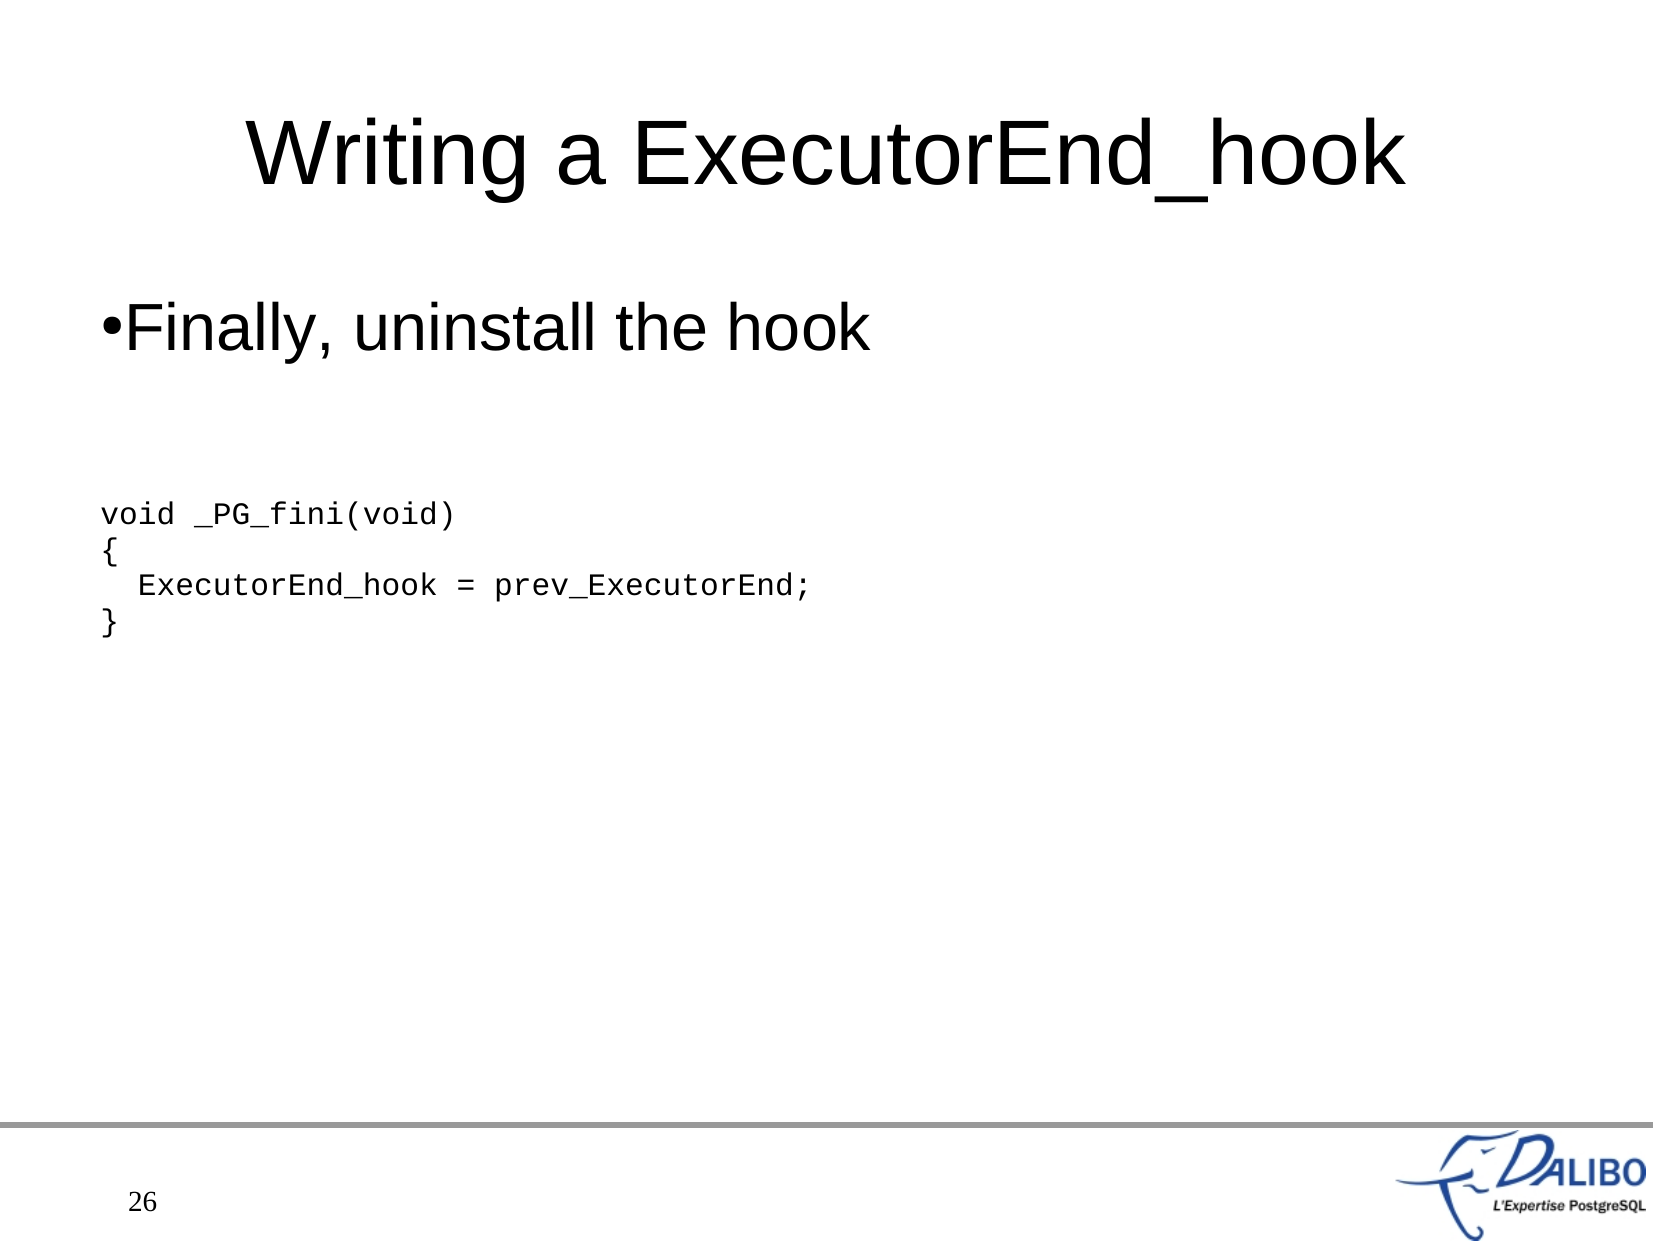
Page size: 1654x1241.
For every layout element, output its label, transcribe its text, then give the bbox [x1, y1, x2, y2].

list Finally, uninstall the hook void _PG_fini(void) { ExecutorEnd_hook = prev_ExecutorEnd; } [82, 290, 1571, 1109]
title Writing a ExecutorEnd_hook [82, 49, 1571, 257]
picture [1395, 1130, 1646, 1241]
